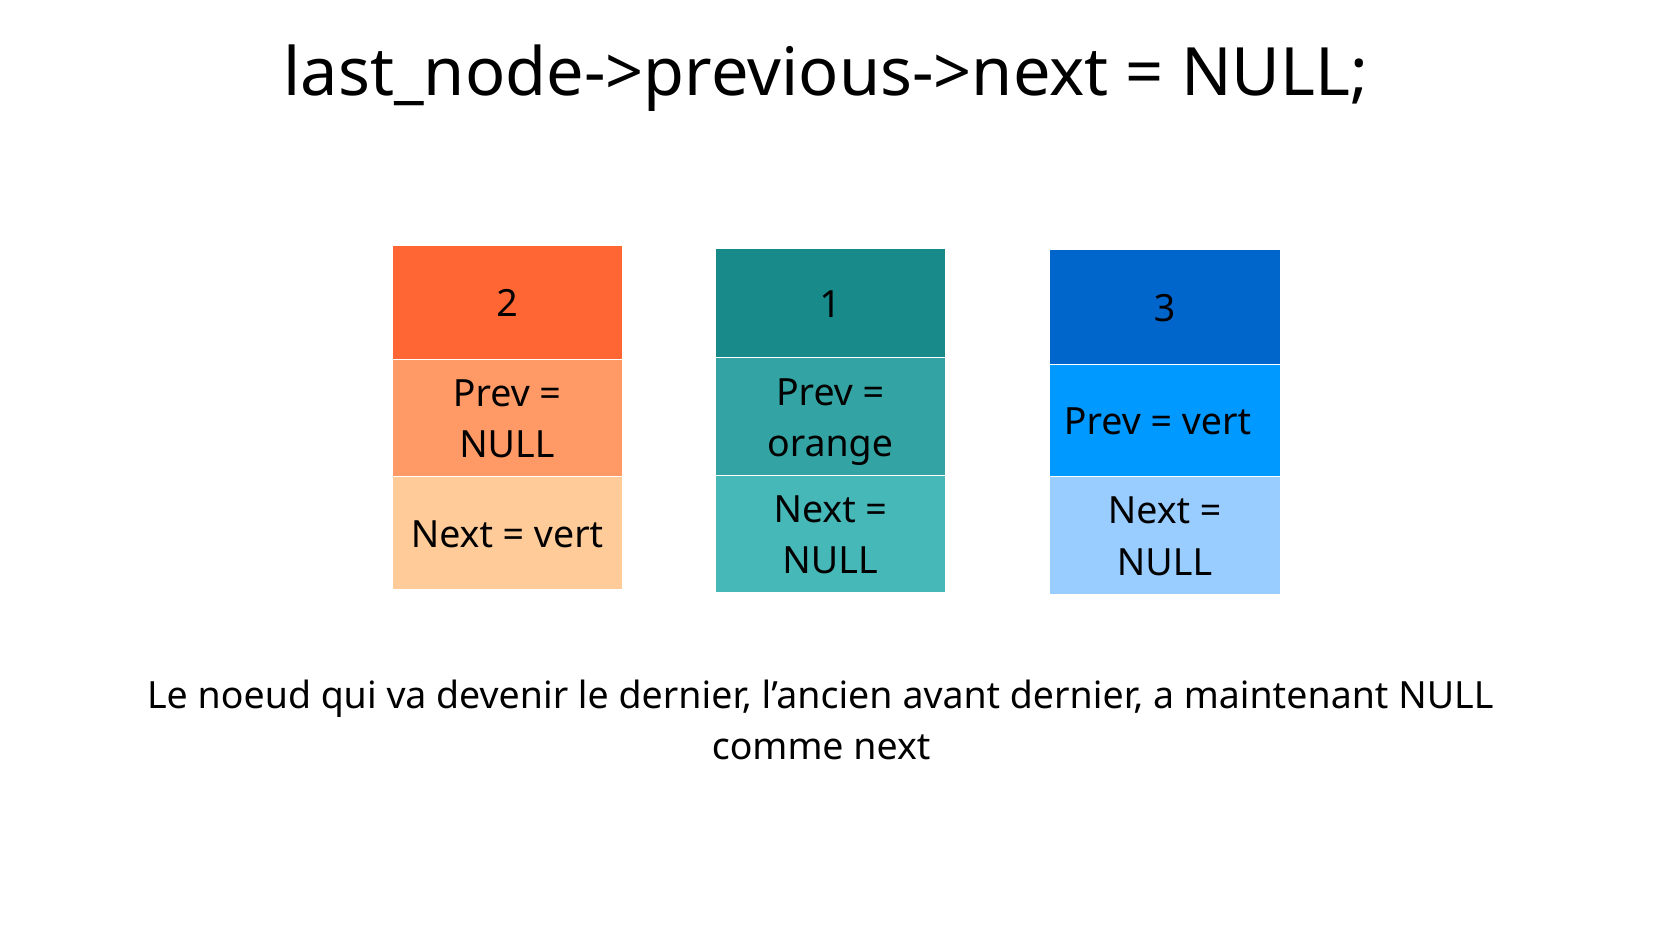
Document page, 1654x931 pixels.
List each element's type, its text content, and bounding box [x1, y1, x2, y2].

table_cell Next = vert [393, 477, 622, 589]
table_cell Prev = NULL [393, 360, 622, 476]
text_box Le noeud qui va devenir le dernier, l’ancien avant dernier, a maintenant NULL comme next [108, 661, 1534, 766]
table_cell Next = NULL [1050, 477, 1280, 594]
table_header 2 [393, 246, 622, 359]
table_cell Prev = vert [1050, 365, 1280, 476]
table_cell Next = NULL [716, 476, 945, 592]
title last_node->previous->next = NULL; [82, 34, 1571, 195]
table_header 1 [716, 249, 945, 357]
table_cell Prev = orange [716, 358, 945, 475]
table_header 3 [1050, 250, 1280, 364]
